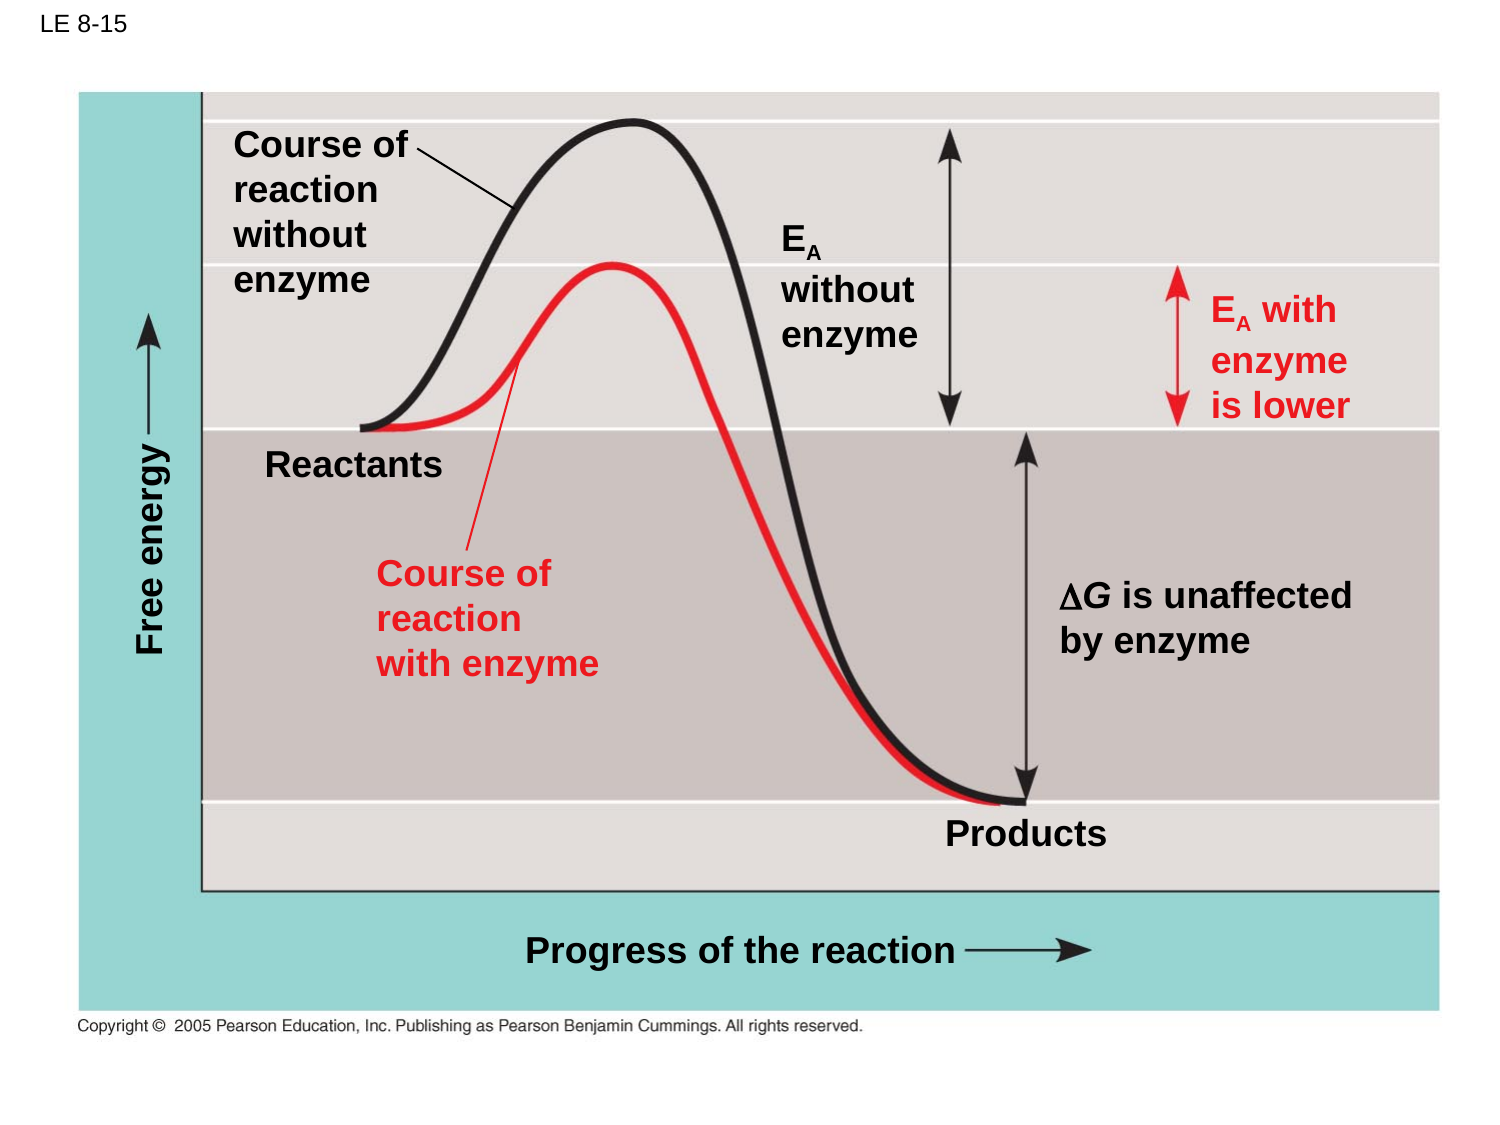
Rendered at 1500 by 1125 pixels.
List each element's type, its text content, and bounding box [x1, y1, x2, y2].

text_box Reactants [264, 448, 461, 489]
text_box G is unaffected by enzyme [1059, 571, 1365, 679]
title LE 8-15 [24, 0, 351, 51]
text_box Free energy [133, 447, 175, 657]
text_box Course of reaction without enzyme [233, 119, 421, 306]
text_box Progress of the reaction [525, 934, 959, 980]
text_box Course of reaction with enzyme [376, 548, 614, 695]
picture [49, 81, 1450, 1044]
text_box Products [945, 817, 1142, 858]
text_box EA without enzyme [781, 213, 929, 360]
text_box EA with enzyme is lower [1210, 284, 1367, 445]
